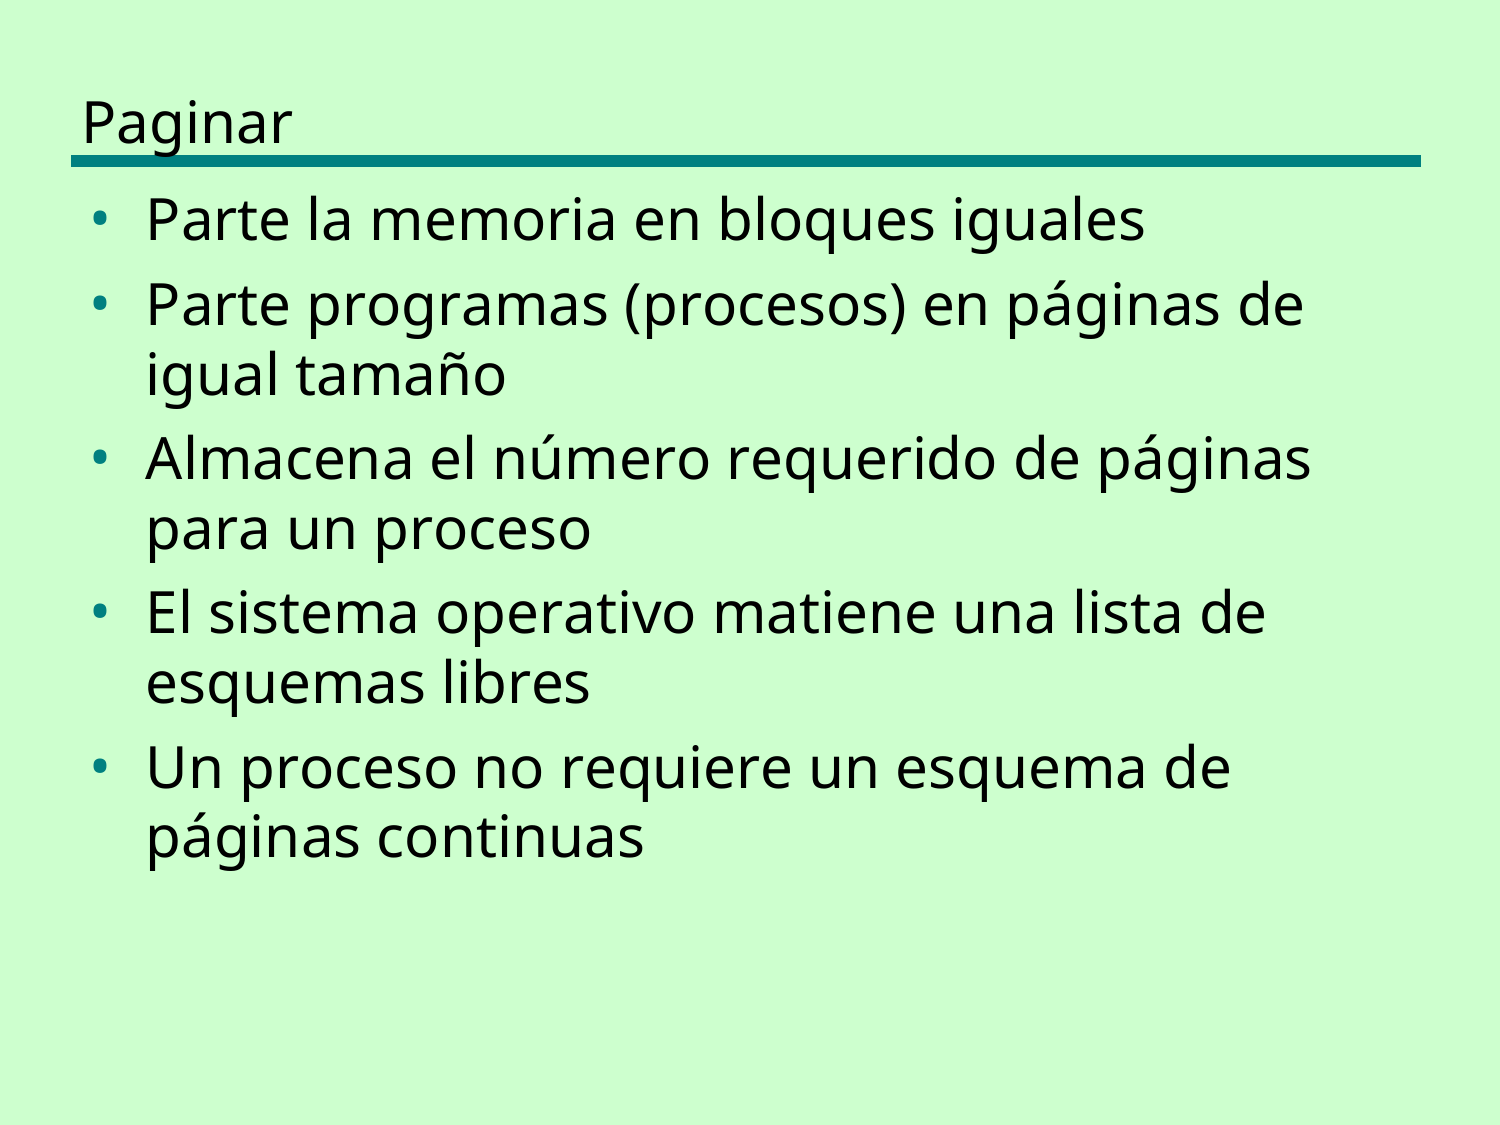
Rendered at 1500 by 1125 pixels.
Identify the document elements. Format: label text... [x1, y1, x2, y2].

title Paginar [66, 24, 1413, 163]
list Parte la memoria en bloques iguales Parte programas (procesos) en páginas de igual tamaño Almacena el número requerido de páginas para un proceso El sistema operativo matiene una lista de esquemas libres Un proceso no requiere un esquema de páginas continuas [74, 174, 1417, 1101]
